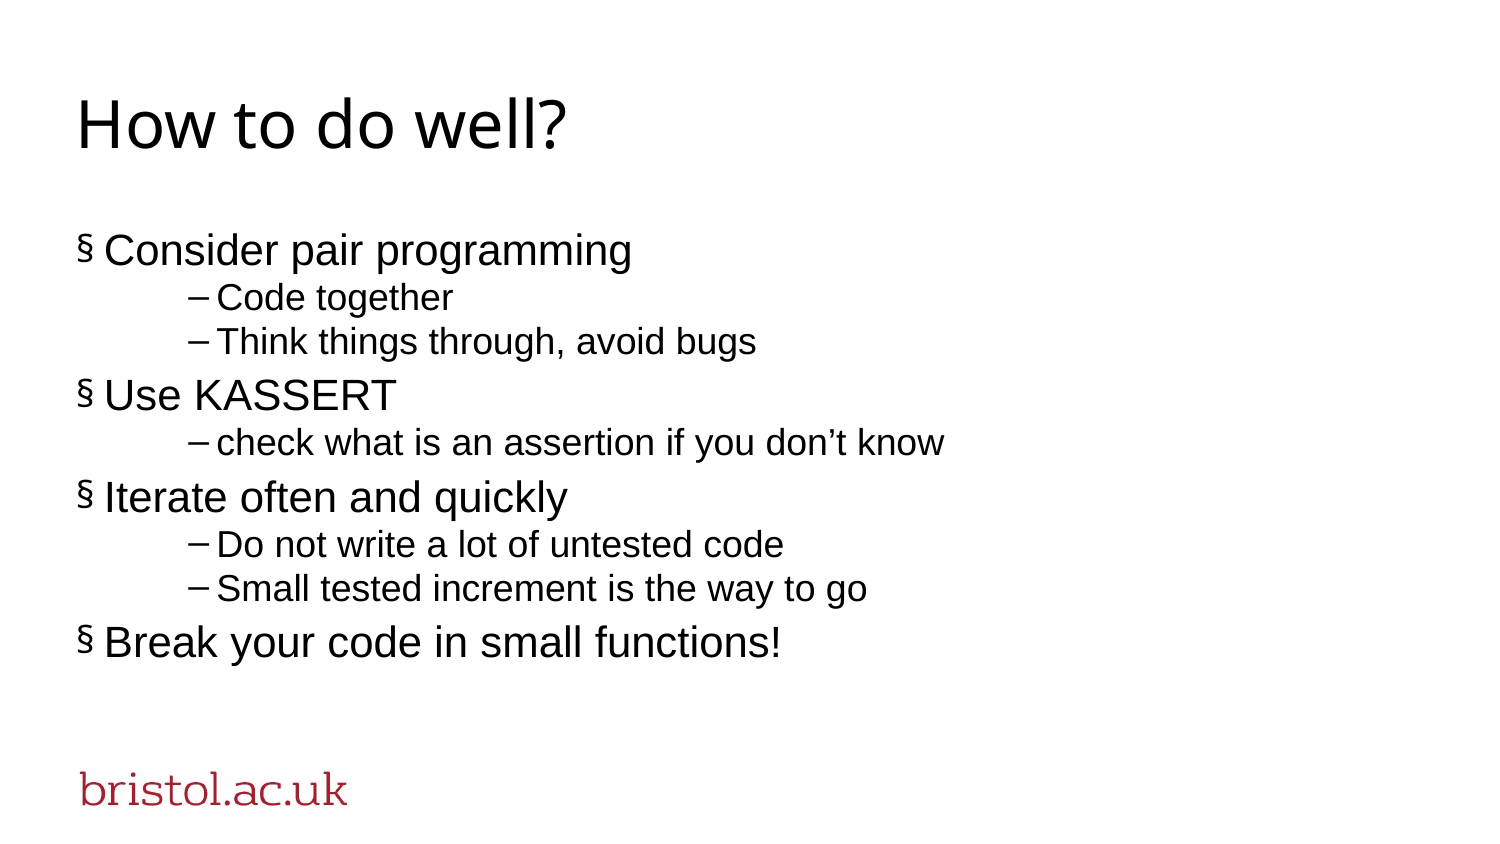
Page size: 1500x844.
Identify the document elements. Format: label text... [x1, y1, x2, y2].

list Consider pair programming Code together Think things through, avoid bugs Use KASSERT check what is an assertion if you don’t know Iterate often and quickly Do not write a lot of untested code Small tested increment is the way to go Break your code in small functions! [60, 224, 1440, 699]
title How to do well? [60, 44, 1440, 209]
